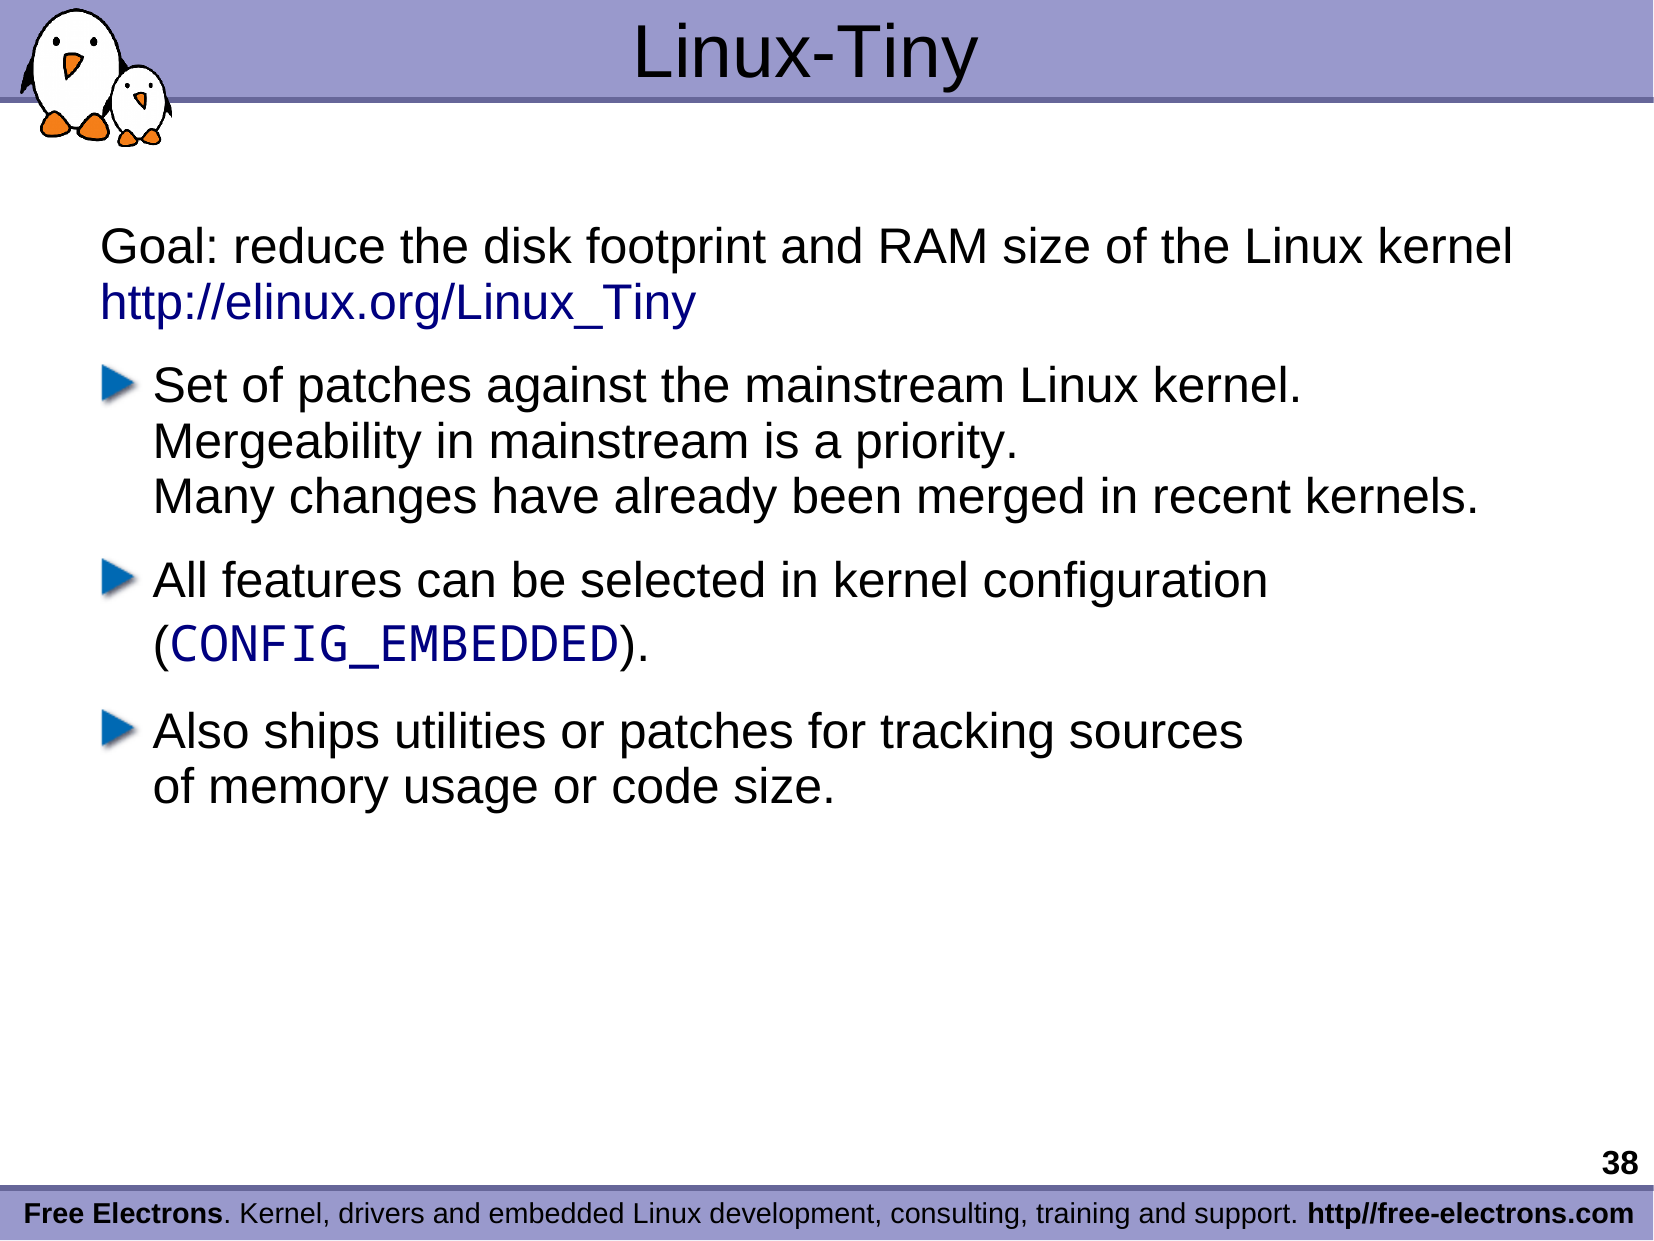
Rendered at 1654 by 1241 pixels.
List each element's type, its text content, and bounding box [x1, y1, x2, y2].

picture [20, 8, 172, 147]
list Goal: reduce the disk footprint and RAM size of the Linux kernel http://elinux.org/Linux_Tiny Set of patches against the mainstream Linux kernel. Mergeability in mainstream is a priority. Many changes have already been merged in recent kernels. All features can be selected in kernel configuration (CONFIG_EMBEDDED). Also ships utilities or patches for tracking sources of memory usage or code size. [81, 218, 1537, 1069]
title Linux-Tiny [60, 0, 1551, 103]
